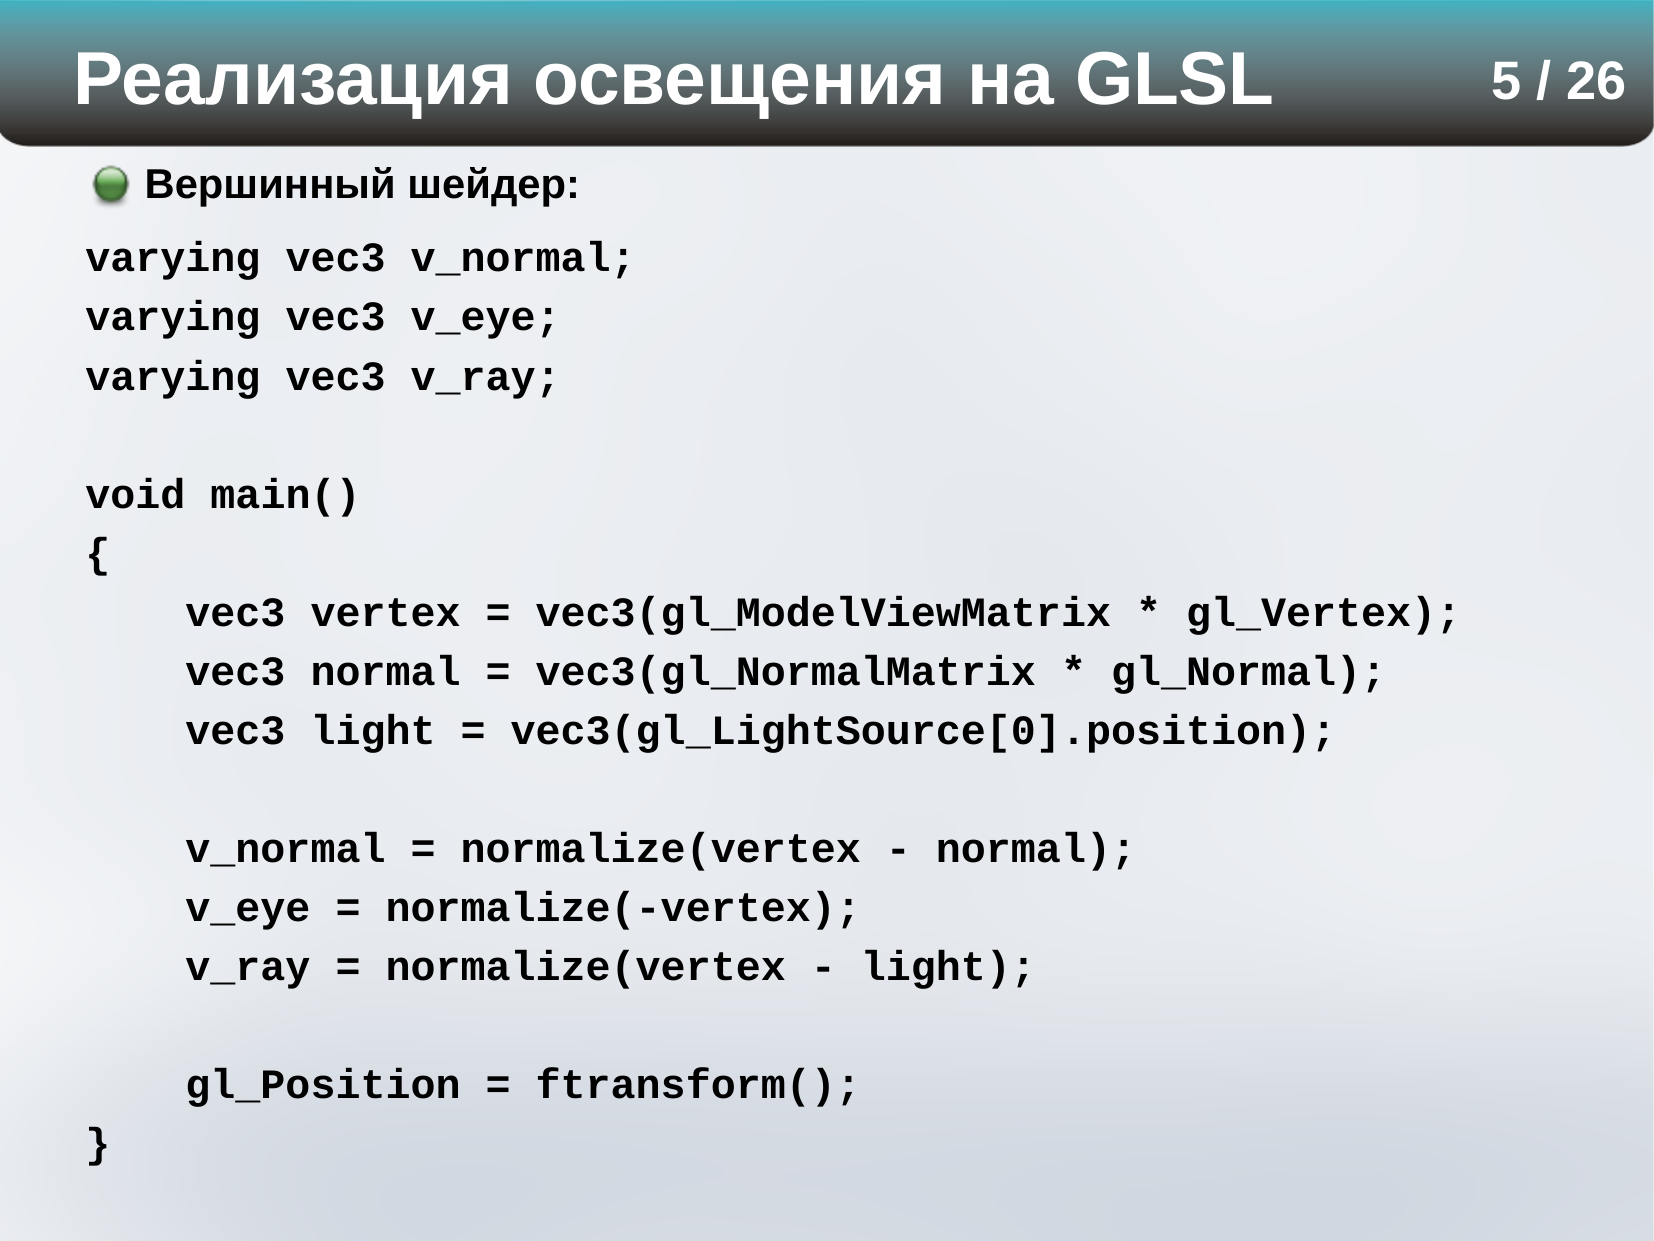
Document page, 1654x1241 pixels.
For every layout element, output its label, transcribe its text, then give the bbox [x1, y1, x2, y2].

text_box Вершинный шейдер: varying vec3 v_normal; varying vec3 v_eye; varying vec3 v_ray; void main() { vec3 vertex = vec3(gl_ModelViewMatrix * gl_Vertex); vec3 normal = vec3(gl_NormalMatrix * gl_Normal); vec3 light = vec3(gl_LightSource[0].position); v_normal = normalize(vertex - normal); v_eye = normalize(-vertex); v_ray = normalize(vertex - light); gl_Position = ftransform(); } [70, 153, 1625, 1178]
picture [0, 0, 1654, 1241]
text_box <номер> / 26 [1476, 42, 1654, 179]
text_box Реализация освещения на GLSL [59, 29, 1300, 129]
